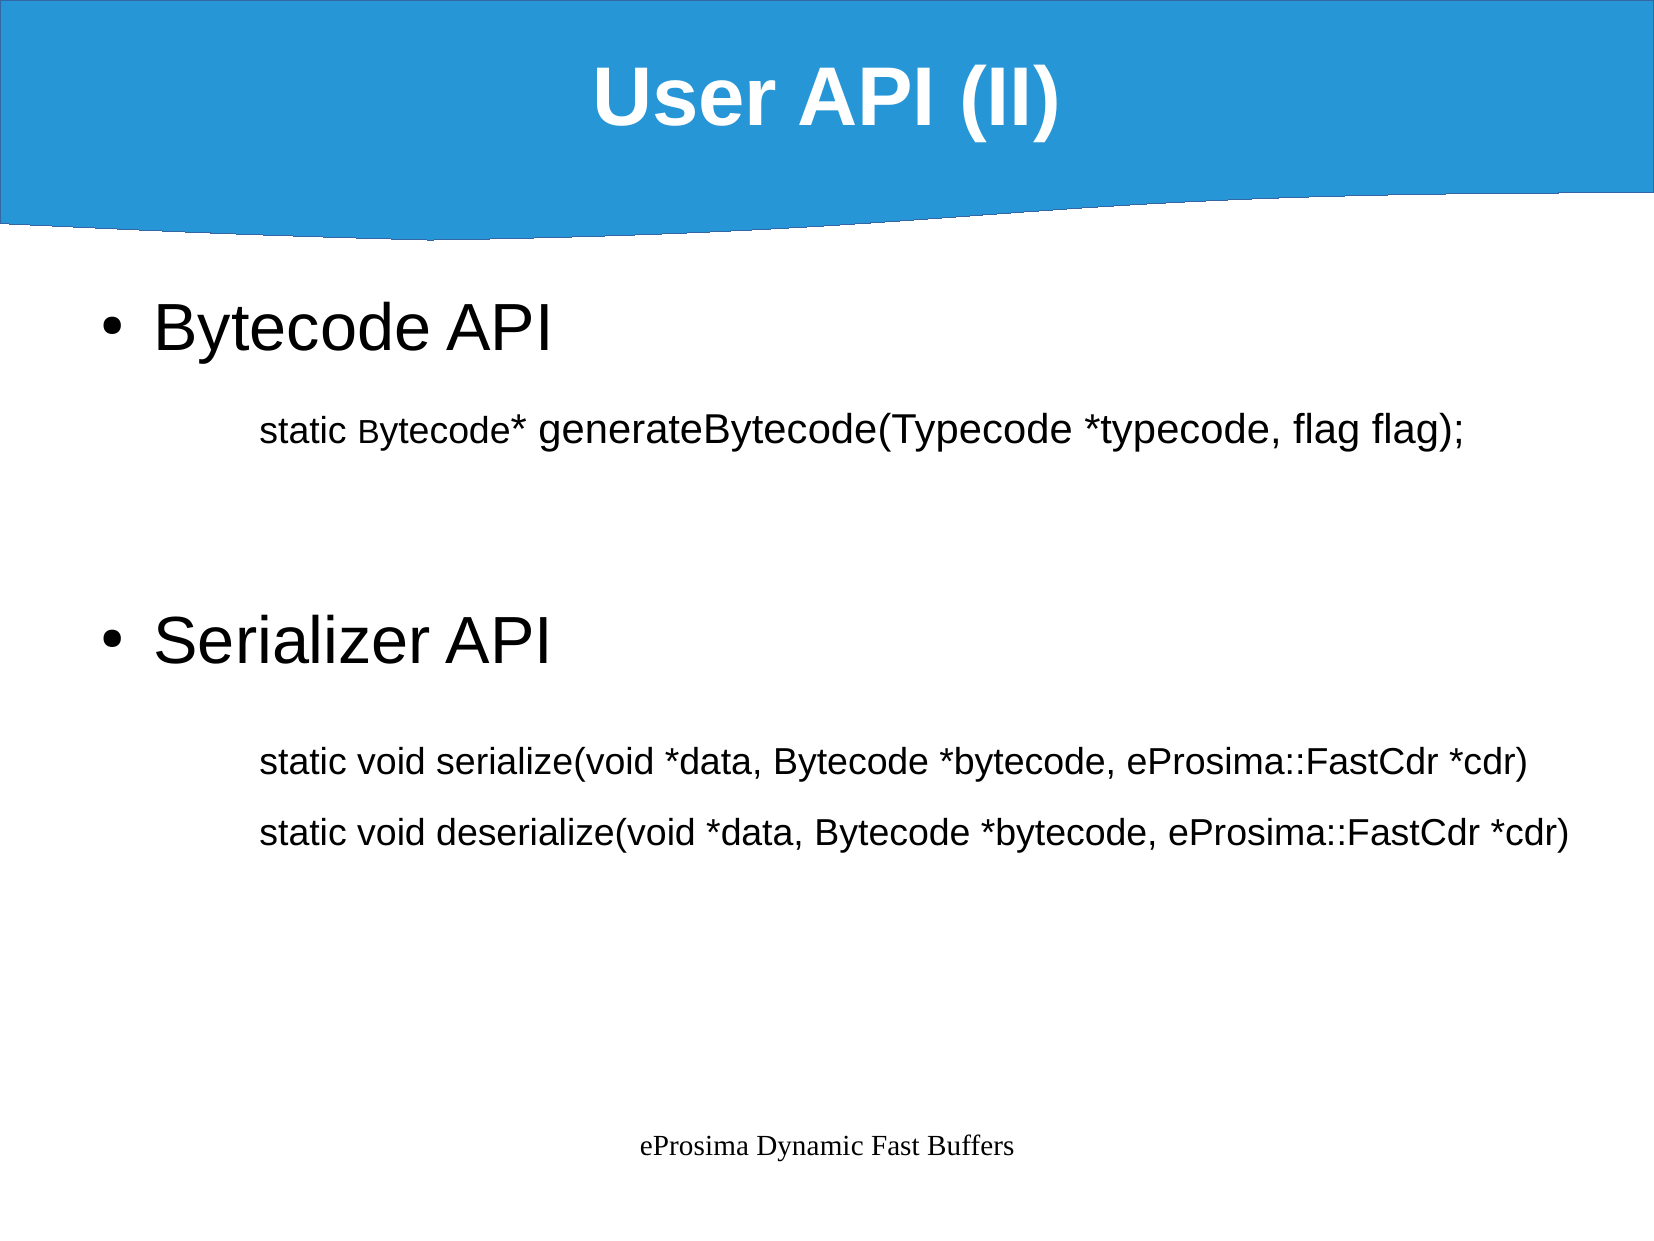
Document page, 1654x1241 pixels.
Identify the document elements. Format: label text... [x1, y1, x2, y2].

text_box User API (II) [0, 0, 1654, 241]
list static Bytecode* generateBytecode(Typecode *typecode, flag flag); [221, 405, 1654, 676]
list static void serialize(void *data, Bytecode *bytecode, eProsima::FastCdr *cdr) static void deserialize(void *data, Bytecode *bytecode, eProsima::FastCdr *cdr) [221, 740, 1654, 1010]
list Bytecode API Serializer API [82, 290, 1571, 1010]
